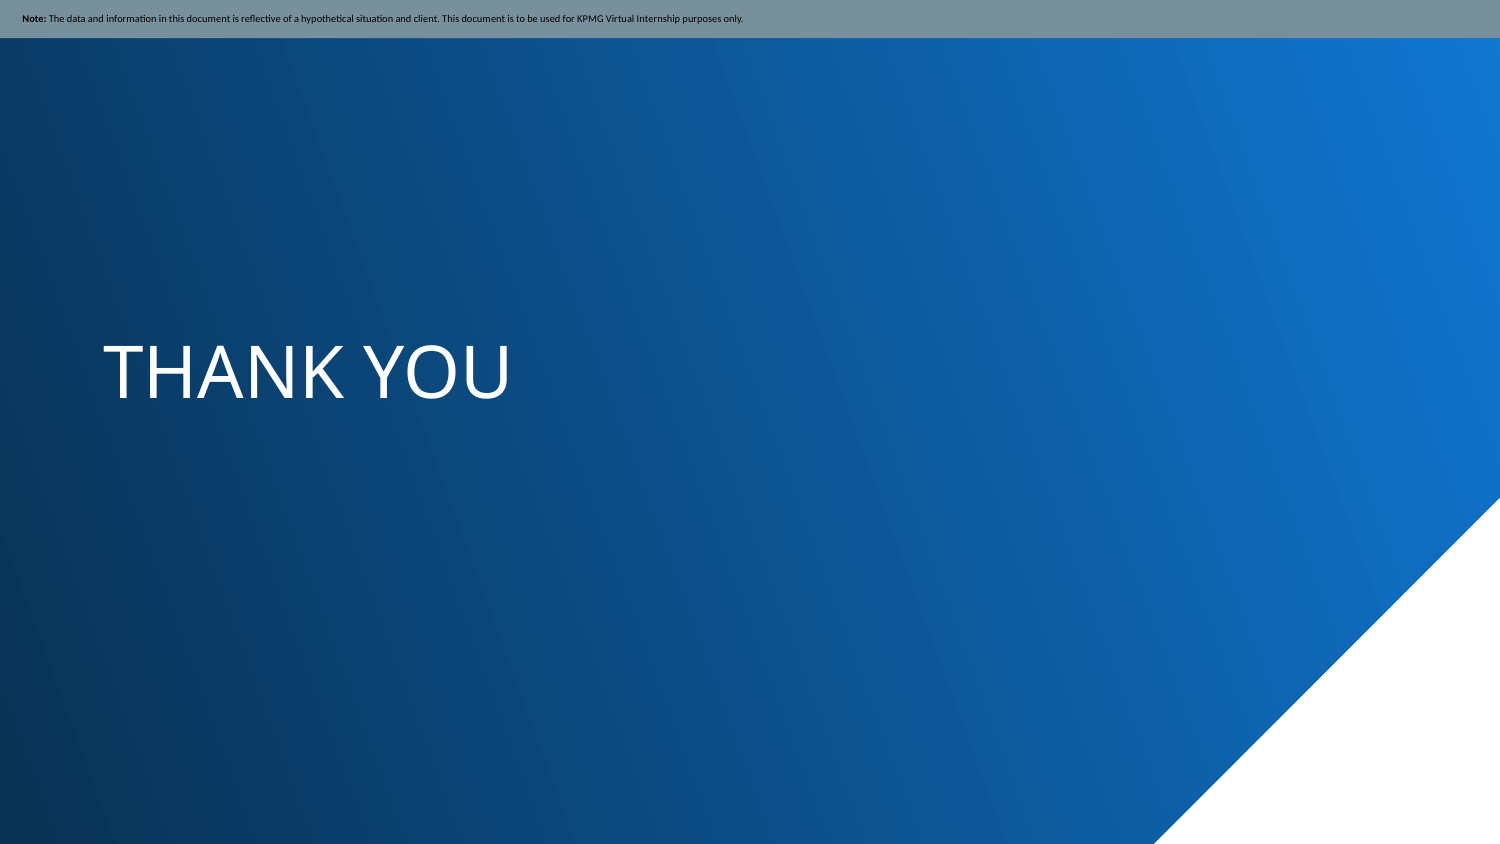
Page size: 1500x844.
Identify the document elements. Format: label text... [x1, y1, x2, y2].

text_box Note: The data and information in this document is reflective of a hypothetical situation and client. This document is to be used for KPMG Virtual Internship purposes only. [0, 0, 1500, 39]
text_box [0, 39, 1500, 844]
text_box THANK YOU [88, 310, 737, 430]
